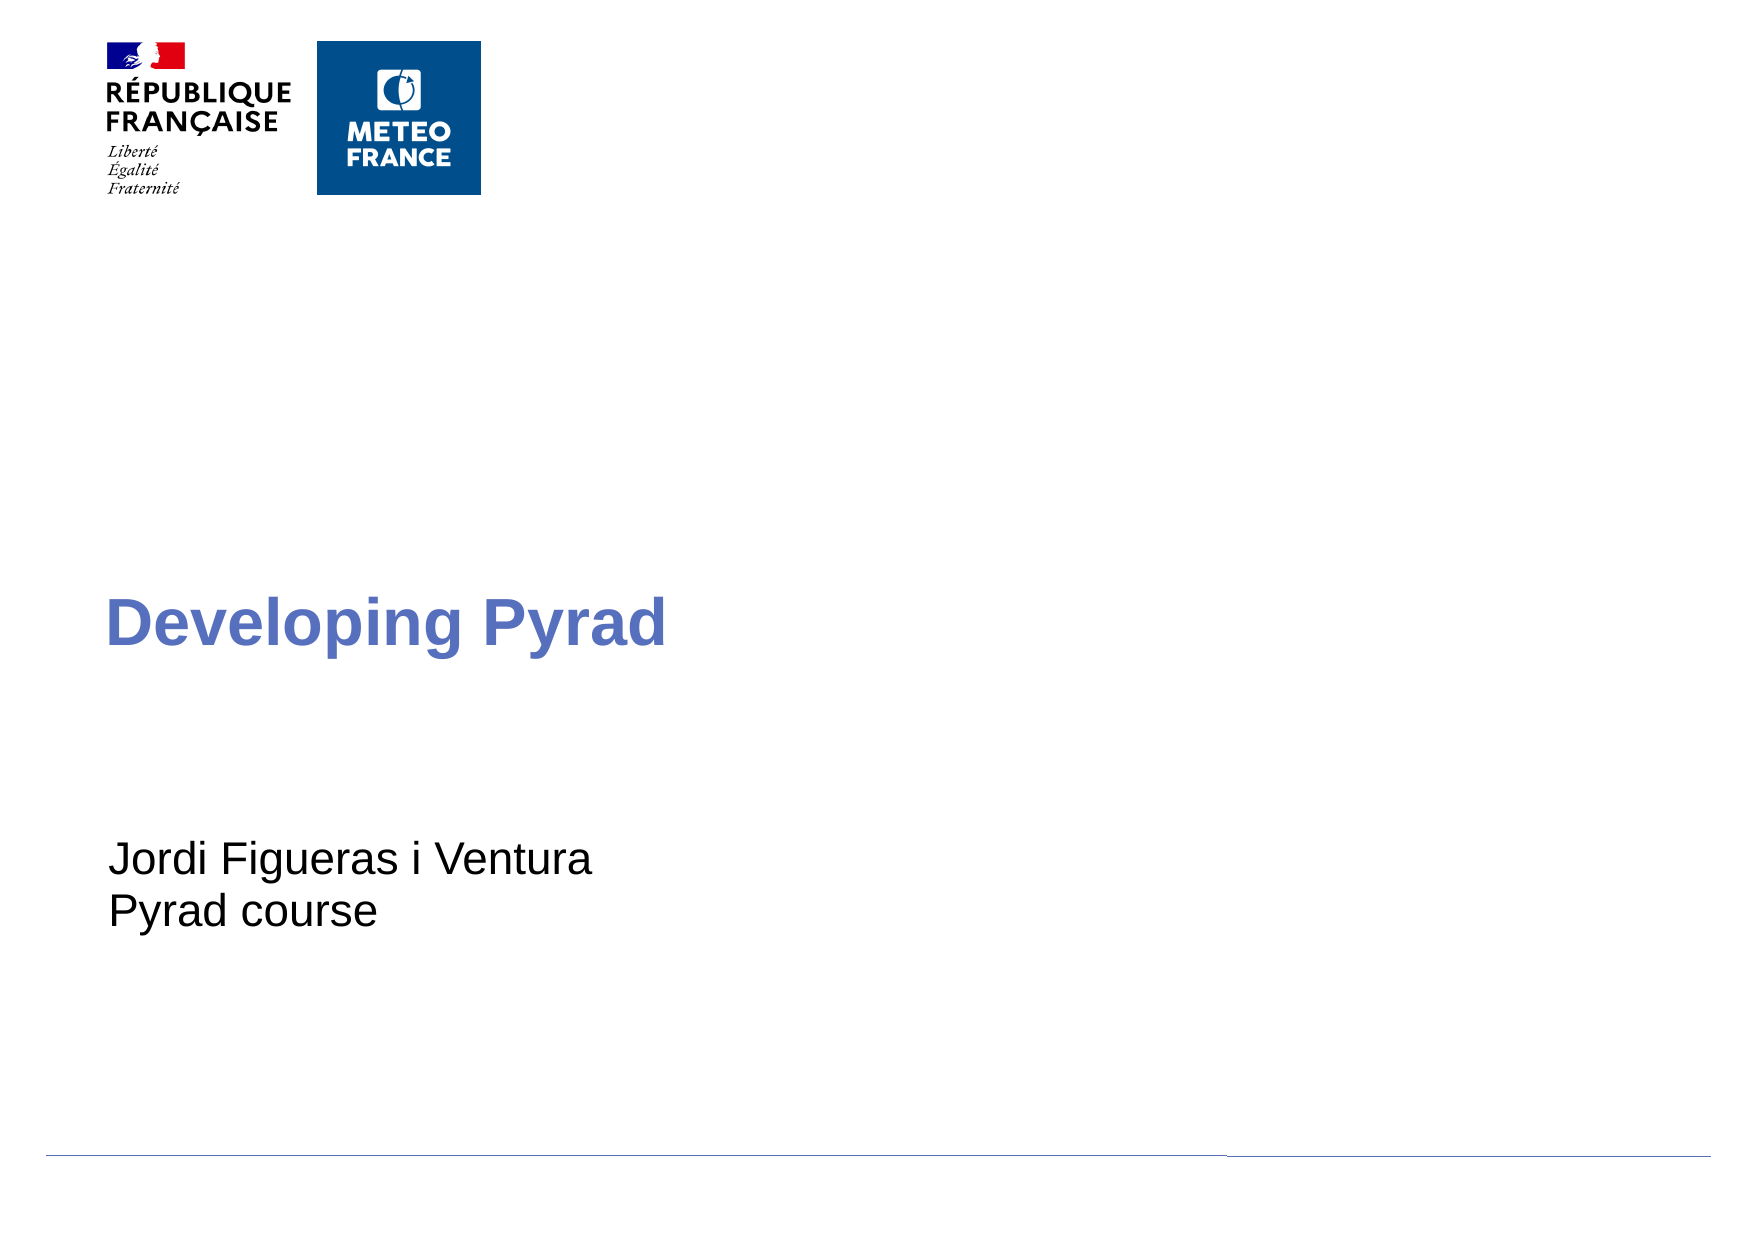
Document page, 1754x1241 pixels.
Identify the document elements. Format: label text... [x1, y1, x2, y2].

title Developing Pyrad [105, 473, 1594, 770]
title Jordi Figueras i Ventura Pyrad course [108, 804, 1549, 965]
picture [106, 41, 297, 195]
picture [317, 41, 481, 195]
